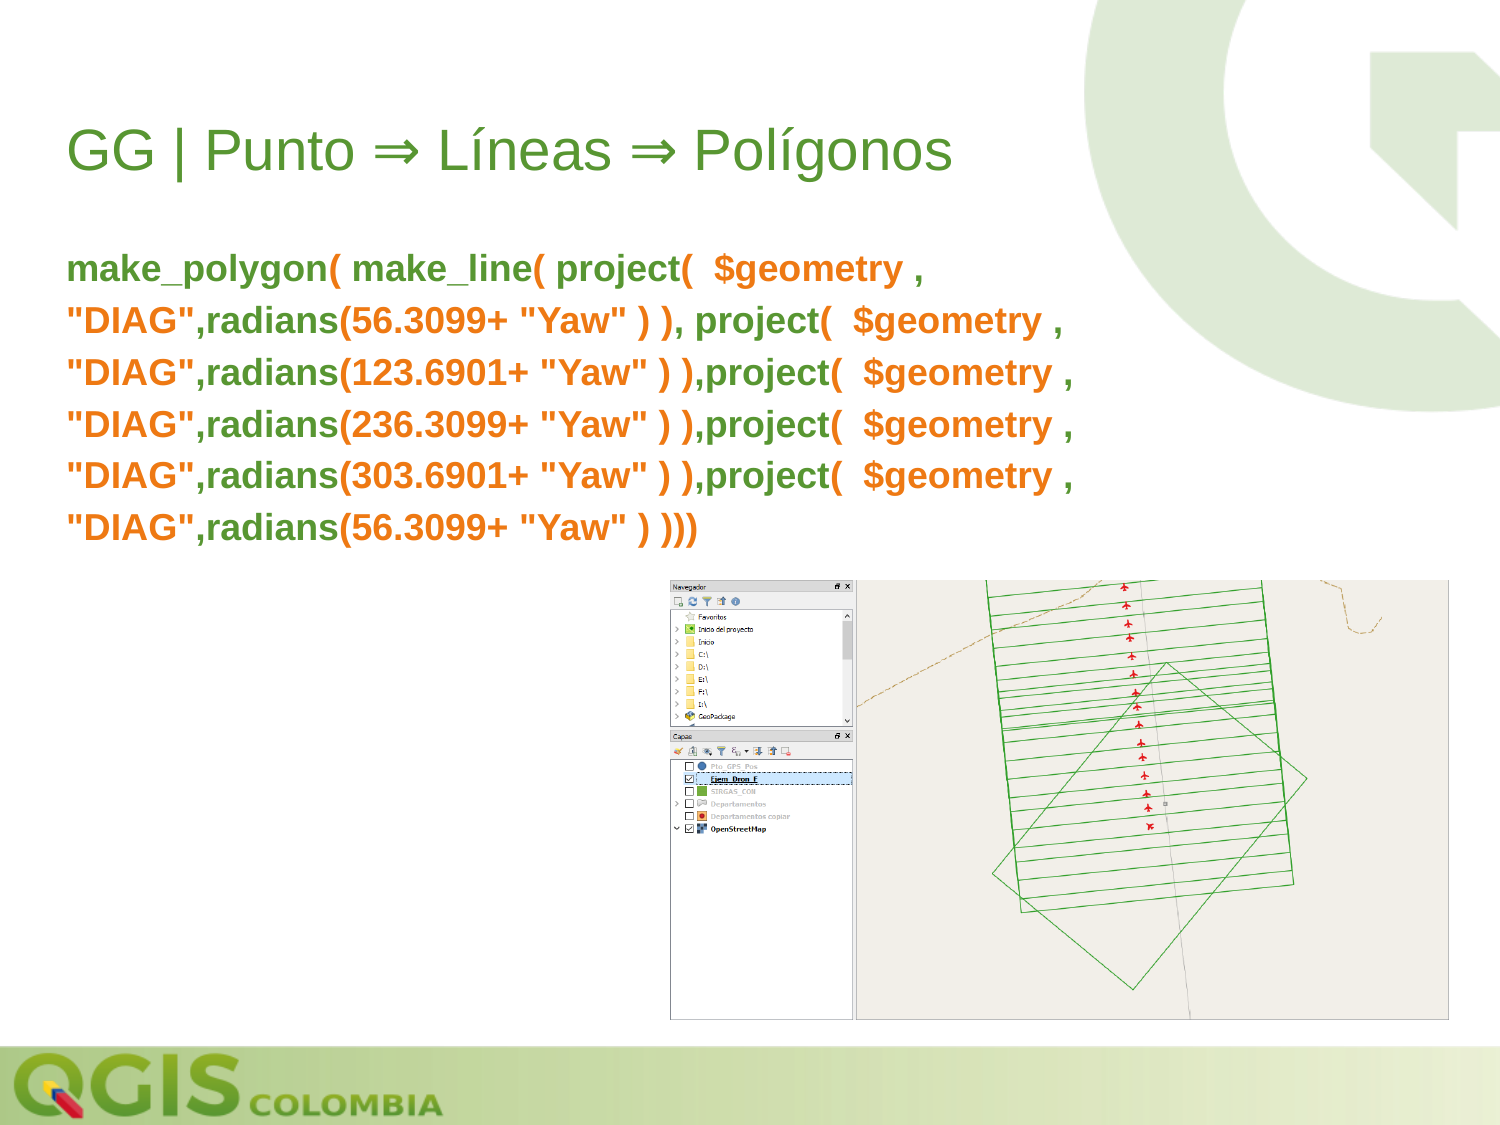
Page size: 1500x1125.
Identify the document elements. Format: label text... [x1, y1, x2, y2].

picture [0, 0, 1500, 1125]
list make_polygon( make_line( project( $geometry , "DIAG",radians(56.3099+ "Yaw" ) ), project( $geometry , "DIAG",radians(123.6901+ "Yaw" ) ),project( $geometry , "DIAG",radians(236.3099+ "Yaw" ) ),project( $geometry , "DIAG",radians(303.6901+ "Yaw" ) ),project( $geometry , "DIAG",radians(56.3099+ "Yaw" ) ))) [51, 222, 1110, 563]
title GG | Punto ⇒ Líneas ⇒ Polígonos [51, 97, 1449, 223]
